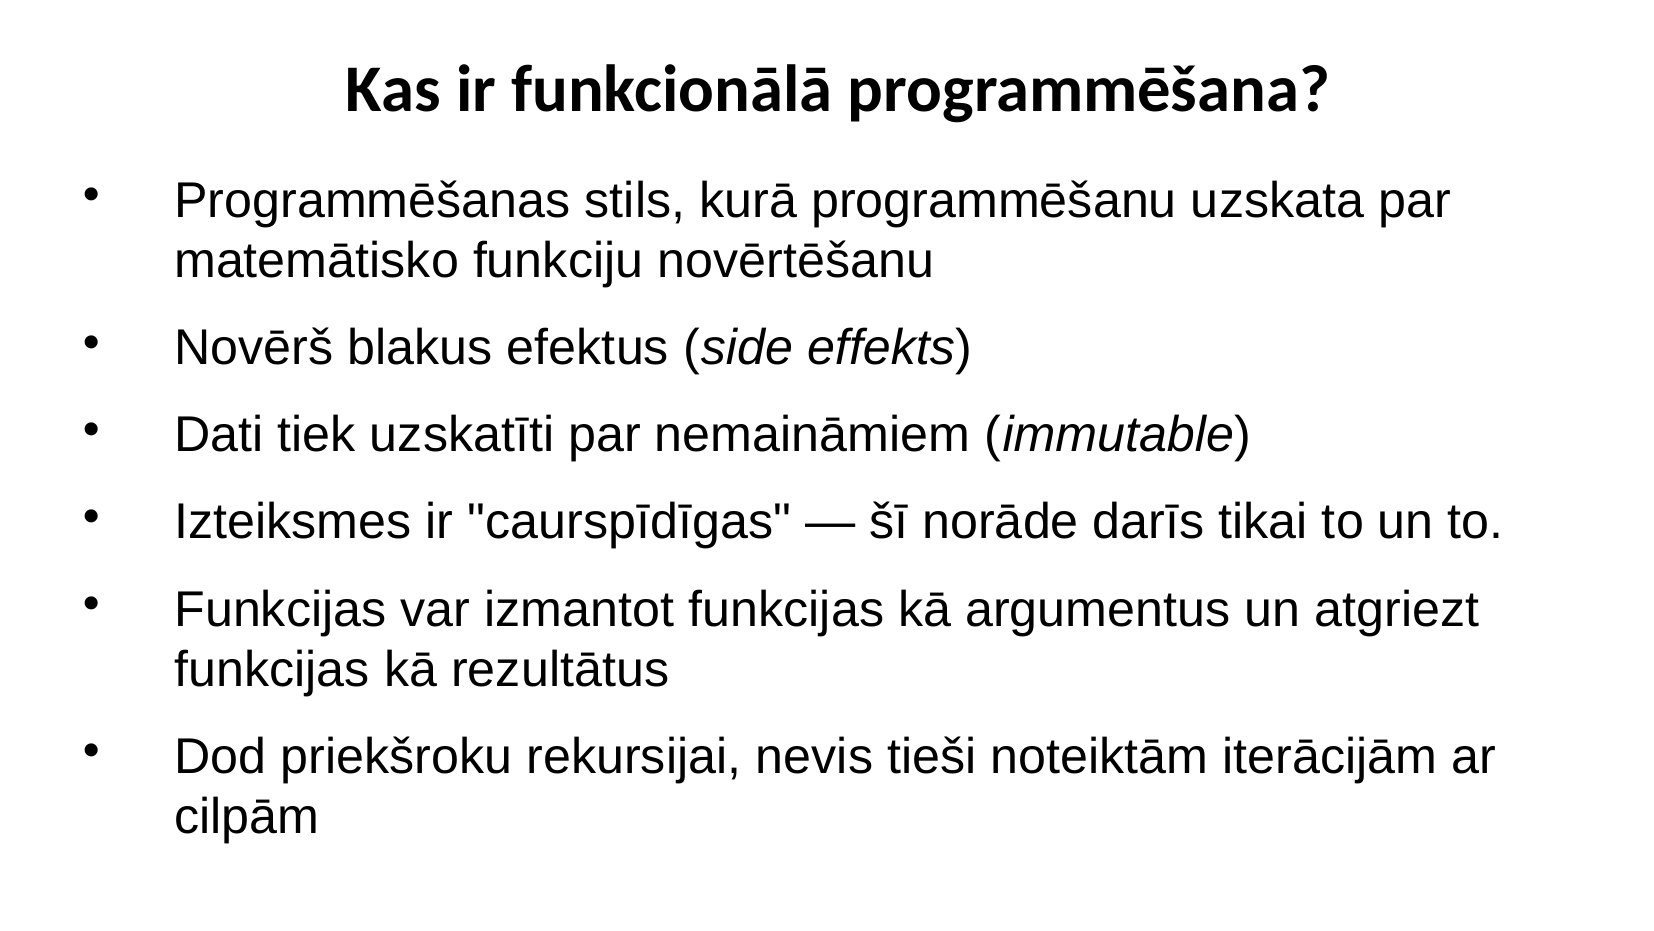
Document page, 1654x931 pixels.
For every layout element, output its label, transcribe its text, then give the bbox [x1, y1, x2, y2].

list Programmēšanas stils, kurā programmēšanu uzskata par matemātisko funkciju novērtēšanu Novērš blakus efektus (side effekts) Dati tiek uzskatīti par nemaināmiem (immutable) Izteiksmes ir "caurspīdīgas" — šī norāde darīs tikai to un to. Funkcijas var izmantot funkcijas kā argumentus un atgriezt funkcijas kā rezultātus Dod priekšroku rekursijai, nevis tieši noteiktām iterācijām ar cilpām [82, 166, 1538, 889]
title Kas ir funkcionālā programmēšana? [26, 36, 1628, 146]
